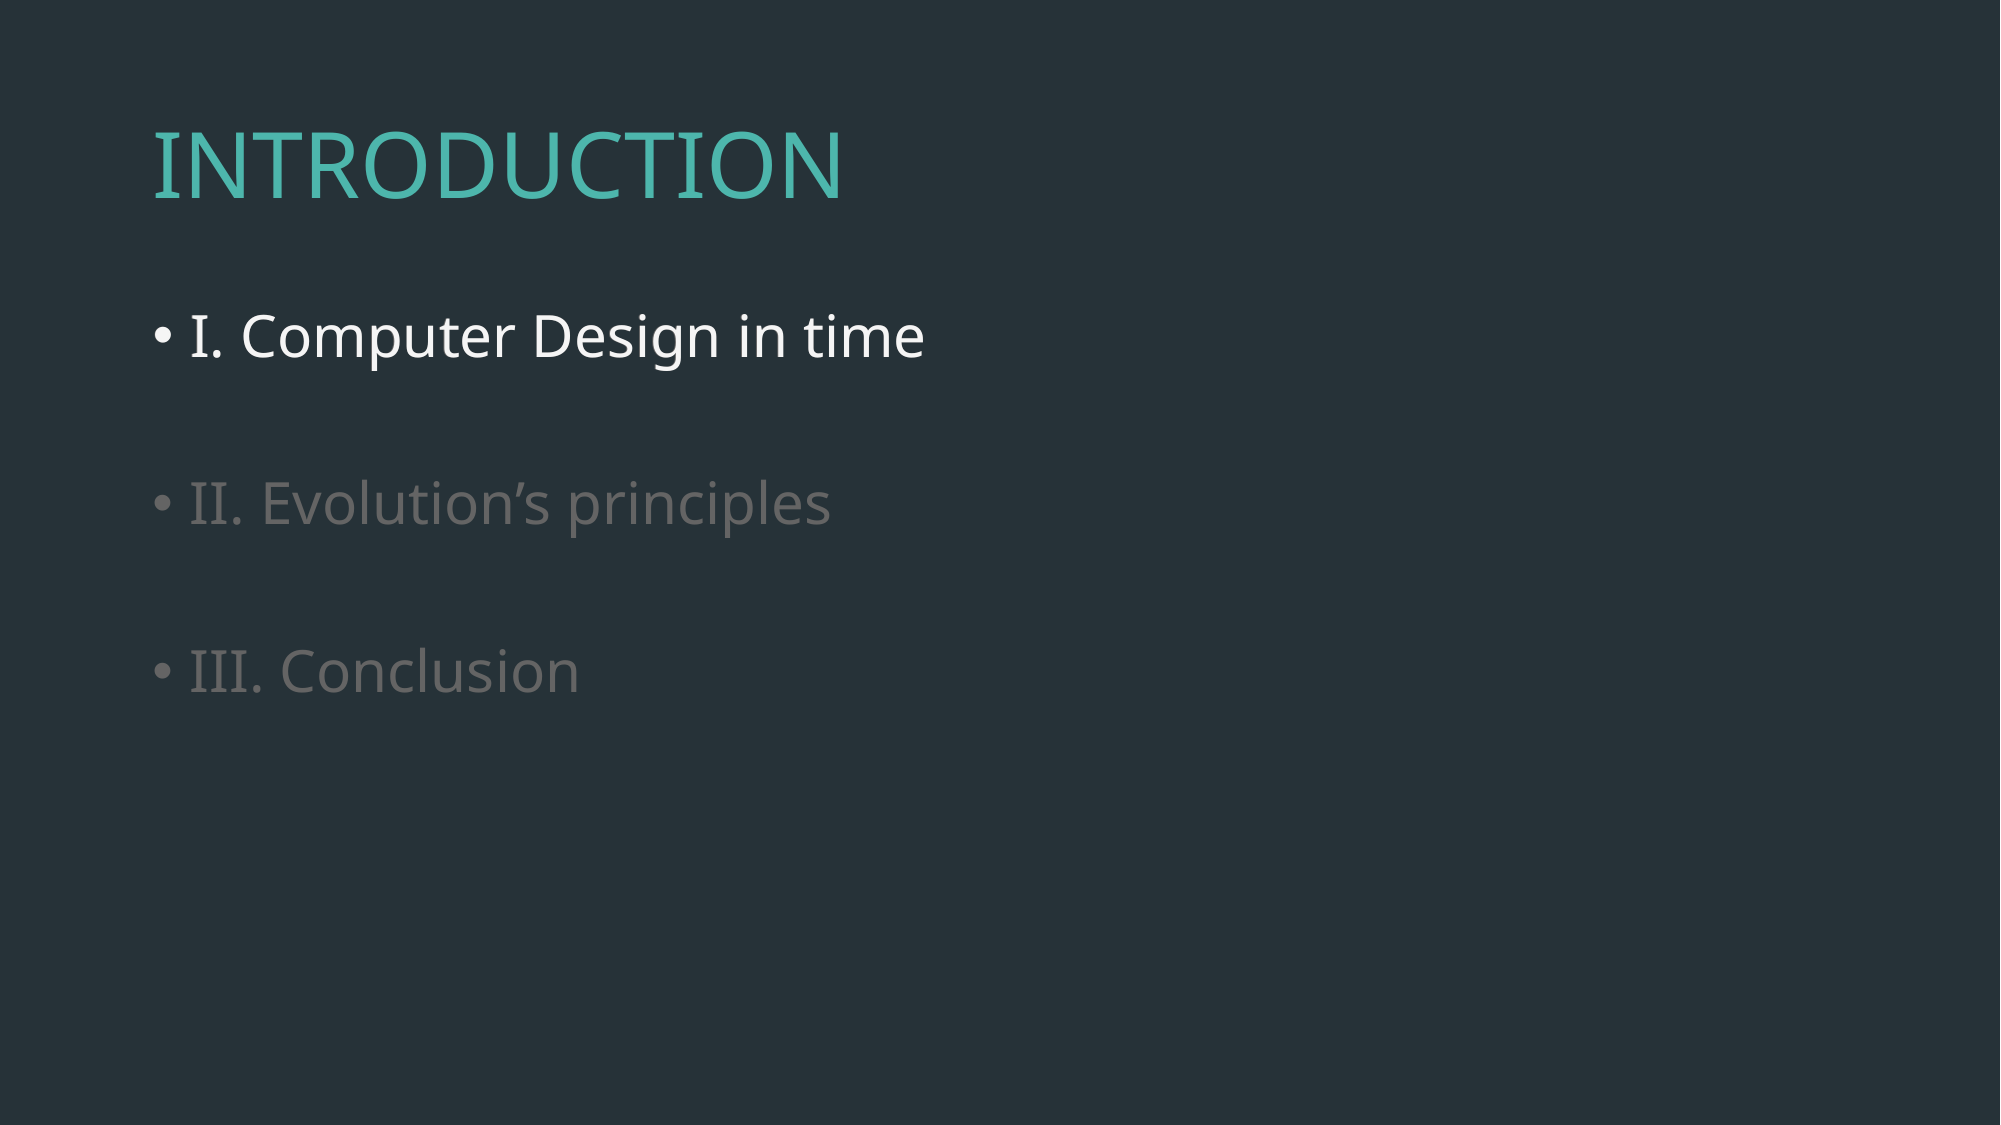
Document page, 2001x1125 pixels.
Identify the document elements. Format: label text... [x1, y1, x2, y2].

title Introduction [137, 59, 1863, 278]
text_box I. Computer Design in time [137, 299, 1863, 1014]
